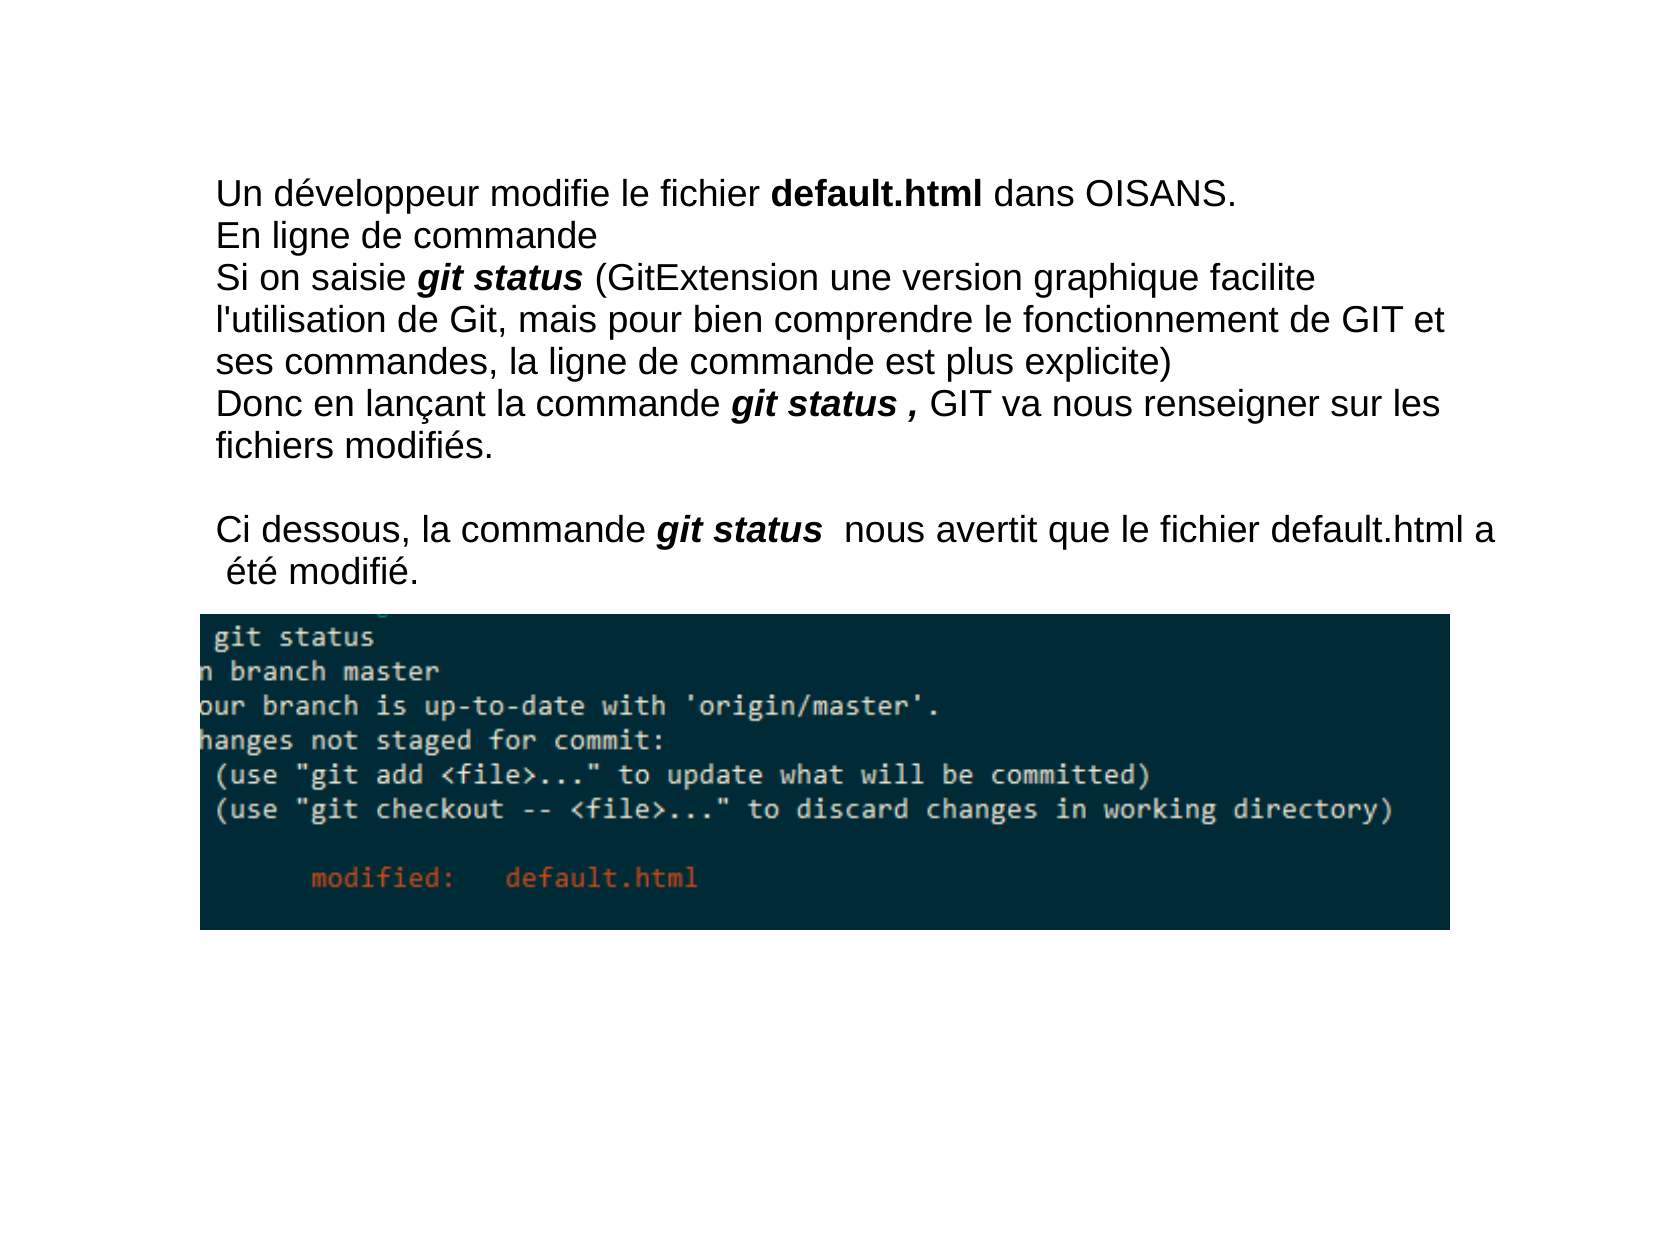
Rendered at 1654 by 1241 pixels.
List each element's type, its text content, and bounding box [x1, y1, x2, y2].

picture [490, 701, 505, 715]
picture [651, 867, 697, 887]
picture [619, 765, 632, 784]
picture [263, 666, 276, 680]
picture [408, 735, 422, 749]
picture [216, 763, 227, 790]
picture [376, 804, 389, 818]
picture [748, 800, 762, 818]
picture [813, 769, 826, 784]
picture [200, 666, 212, 680]
picture [668, 770, 681, 784]
picture [392, 798, 406, 818]
picture [716, 769, 729, 784]
picture [1104, 798, 1168, 818]
picture [263, 735, 278, 749]
picture [408, 867, 438, 887]
picture [1104, 763, 1134, 784]
picture [895, 763, 907, 784]
picture [393, 867, 406, 887]
picture [311, 804, 327, 824]
picture [425, 735, 440, 755]
picture [651, 695, 665, 715]
picture [474, 763, 487, 784]
picture [344, 695, 357, 715]
picture [328, 798, 341, 818]
picture [748, 695, 778, 721]
picture [765, 804, 780, 818]
picture [200, 701, 228, 715]
picture [748, 769, 764, 784]
picture [991, 769, 1004, 784]
picture [457, 800, 503, 818]
picture [1332, 804, 1378, 824]
picture [590, 763, 600, 769]
picture [604, 798, 616, 818]
picture [1268, 804, 1312, 818]
picture [248, 769, 260, 784]
picture [975, 804, 988, 818]
picture [991, 804, 1006, 824]
picture [376, 763, 406, 784]
picture [263, 804, 278, 818]
picture [345, 666, 373, 680]
picture [200, 729, 228, 749]
picture [216, 798, 227, 824]
picture [538, 701, 551, 715]
picture [602, 869, 616, 887]
picture [780, 763, 810, 784]
picture [797, 798, 810, 818]
picture [299, 798, 309, 804]
picture [425, 701, 438, 715]
picture [734, 695, 745, 715]
picture [522, 695, 535, 715]
picture [926, 804, 940, 818]
picture [281, 701, 294, 715]
picture [312, 763, 341, 790]
picture [377, 666, 390, 680]
picture [263, 769, 278, 784]
picture [1185, 804, 1217, 824]
picture [781, 701, 794, 715]
picture [328, 701, 341, 715]
picture [409, 666, 440, 680]
picture [602, 701, 618, 715]
picture [295, 628, 309, 646]
picture [376, 867, 391, 887]
picture [829, 765, 843, 784]
picture [943, 763, 974, 784]
picture [298, 763, 309, 769]
picture [473, 697, 487, 715]
picture [362, 632, 373, 646]
picture [214, 626, 244, 652]
picture [814, 701, 843, 715]
picture [491, 763, 503, 784]
picture [878, 701, 909, 715]
picture [490, 729, 505, 749]
picture [231, 770, 244, 784]
picture [231, 660, 262, 680]
picture [684, 763, 713, 790]
picture [861, 770, 877, 784]
picture [587, 867, 600, 887]
picture [231, 804, 244, 818]
picture [281, 632, 292, 646]
picture [1072, 765, 1085, 784]
picture [655, 802, 665, 818]
picture [621, 798, 632, 818]
picture [959, 804, 972, 818]
picture [1088, 765, 1102, 784]
picture [847, 697, 875, 715]
picture [1057, 798, 1069, 818]
picture [392, 731, 406, 749]
picture [700, 701, 731, 715]
picture [732, 765, 746, 784]
picture [1025, 804, 1037, 818]
picture [344, 800, 357, 818]
picture [1072, 804, 1085, 818]
picture [409, 763, 422, 784]
picture [635, 697, 648, 715]
picture [554, 697, 568, 715]
picture [312, 735, 325, 749]
picture [797, 695, 810, 717]
picture [525, 768, 535, 784]
picture [572, 802, 584, 818]
picture [378, 695, 390, 715]
picture [247, 735, 262, 755]
picture [231, 735, 244, 749]
picture [344, 731, 357, 749]
picture [879, 798, 907, 818]
picture [879, 763, 891, 784]
picture [344, 765, 357, 784]
picture [571, 729, 632, 749]
text_box Un développeur modifie le fichier default.html dans OISANS. En ligne de commande Si on saisie git status (GitExtension une version graphique facilite l'utilisation de Git, mais pour bien comprendre le fonctionnement de GIT et ses commandes, la ligne de commande est plus explicite) Donc en lançant la commande git status , GIT va nous renseigner sur les fichiers modifiés. Ci dessous, la commande git status nous avertit que le fichier default.html a été modifié. [200, 165, 1512, 727]
picture [505, 867, 553, 887]
picture [328, 628, 341, 646]
picture [719, 798, 729, 804]
picture [570, 701, 586, 715]
picture [312, 660, 325, 680]
picture [232, 701, 246, 715]
picture [295, 701, 309, 715]
picture [263, 695, 278, 715]
picture [635, 731, 648, 749]
picture [554, 873, 584, 887]
picture [344, 632, 357, 646]
picture [328, 735, 343, 749]
picture [861, 804, 875, 818]
picture [442, 768, 454, 784]
picture [378, 735, 390, 749]
picture [279, 666, 292, 680]
picture [311, 867, 357, 887]
picture [281, 735, 292, 749]
picture [409, 804, 438, 818]
picture [1025, 763, 1069, 784]
picture [1171, 798, 1182, 818]
picture [1139, 763, 1148, 790]
picture [506, 769, 521, 784]
picture [831, 804, 843, 818]
picture [554, 735, 568, 749]
picture [394, 701, 406, 715]
picture [457, 763, 472, 784]
picture [620, 695, 632, 715]
picture [635, 867, 648, 887]
picture [587, 798, 602, 818]
picture [392, 662, 406, 680]
picture [248, 804, 260, 818]
picture [312, 701, 325, 715]
picture [635, 804, 650, 818]
picture [247, 628, 260, 646]
picture [506, 735, 537, 749]
picture [1315, 800, 1328, 818]
picture [441, 701, 456, 721]
picture [441, 729, 470, 749]
picture [295, 666, 309, 680]
picture [943, 798, 956, 818]
picture [911, 763, 924, 784]
picture [1252, 798, 1263, 818]
picture [845, 804, 859, 818]
picture [635, 769, 650, 784]
picture [1007, 804, 1022, 818]
picture [441, 798, 456, 818]
picture [1234, 798, 1247, 818]
picture [815, 798, 826, 818]
picture [1382, 798, 1391, 824]
picture [311, 632, 325, 646]
picture [360, 867, 373, 887]
picture [1007, 769, 1022, 784]
